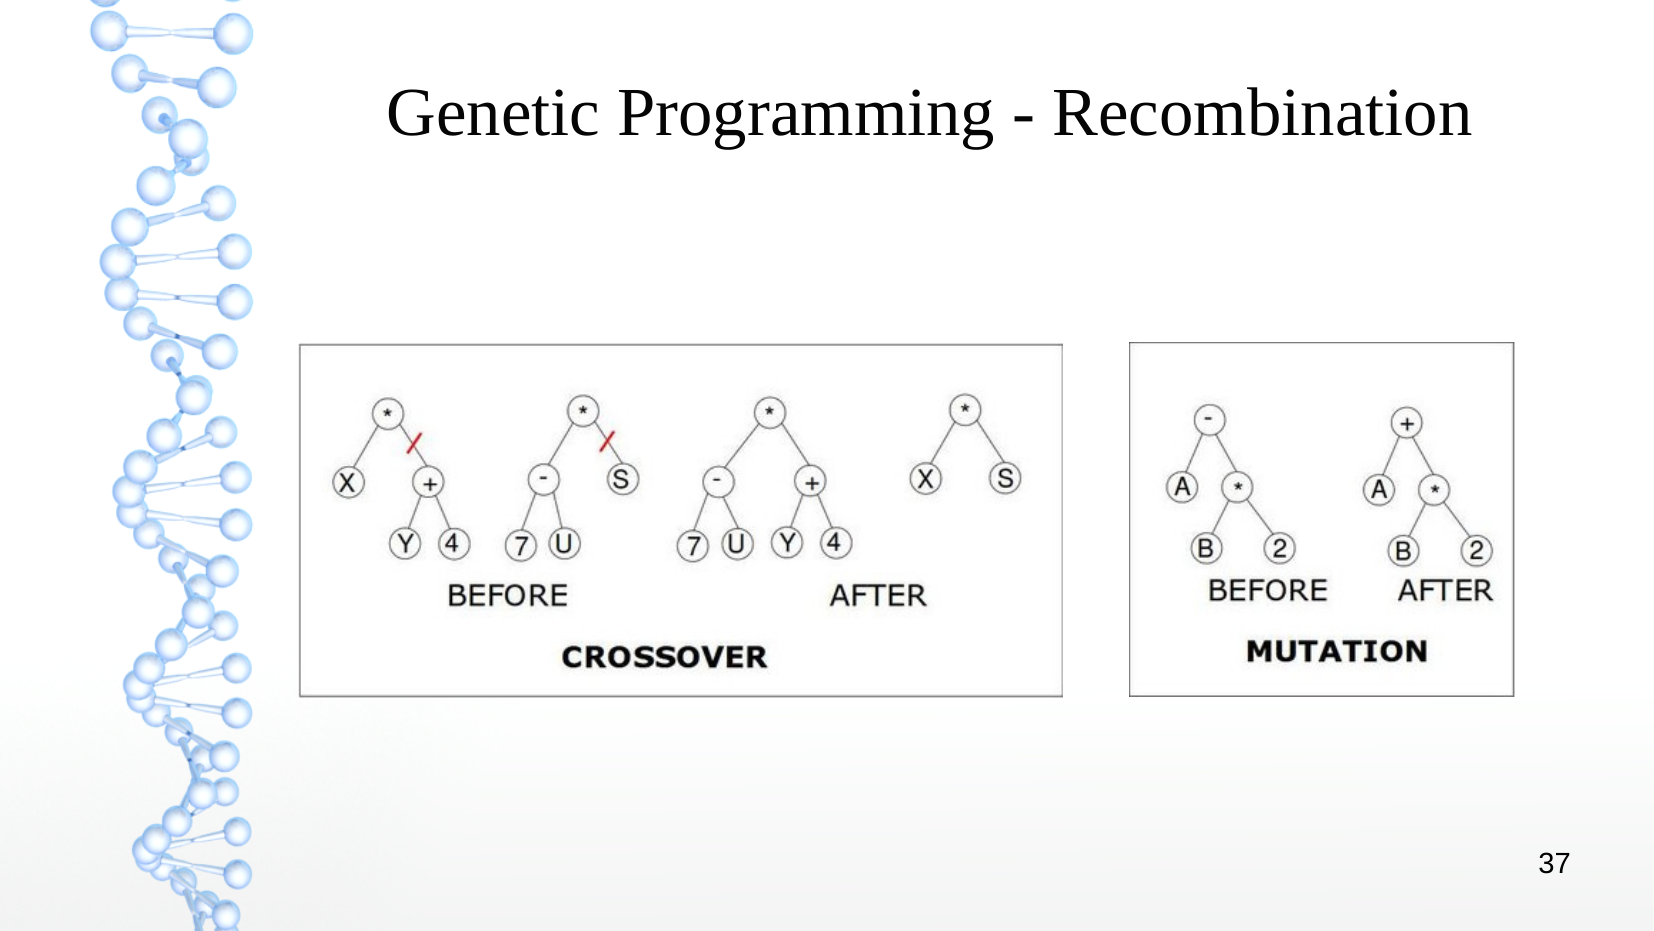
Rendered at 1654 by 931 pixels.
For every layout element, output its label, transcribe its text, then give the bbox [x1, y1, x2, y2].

picture [0, 0, 1654, 931]
title Genetic Programming - Recombination [265, 35, 1595, 189]
